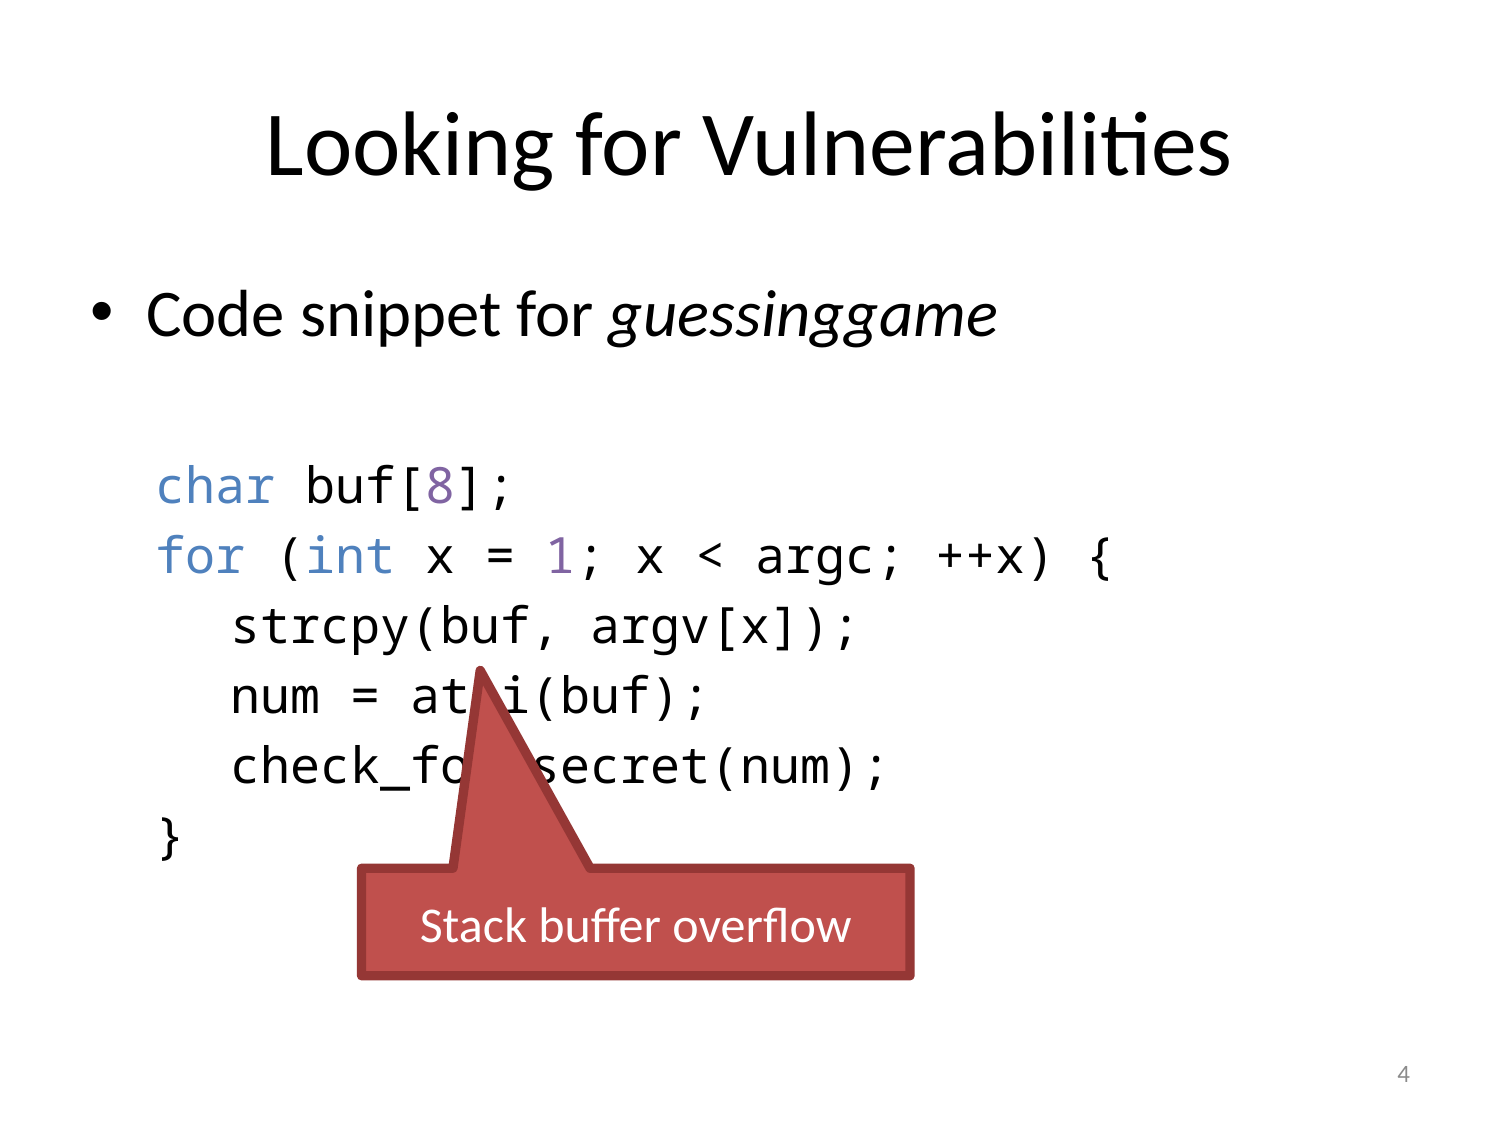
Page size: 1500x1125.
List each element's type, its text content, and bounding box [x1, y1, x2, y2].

list Code snippet for guessinggame char buf[8]; for (int x = 1; x < argc; ++x) { strcpy(buf, argv[x]); num = atoi(buf); check_for_secret(num); } [75, 262, 1425, 916]
title Looking for Vulnerabilities [75, 45, 1425, 233]
slide_number <number> [1074, 1042, 1425, 1103]
text_box Stack buffer overflow [361, 670, 911, 976]
